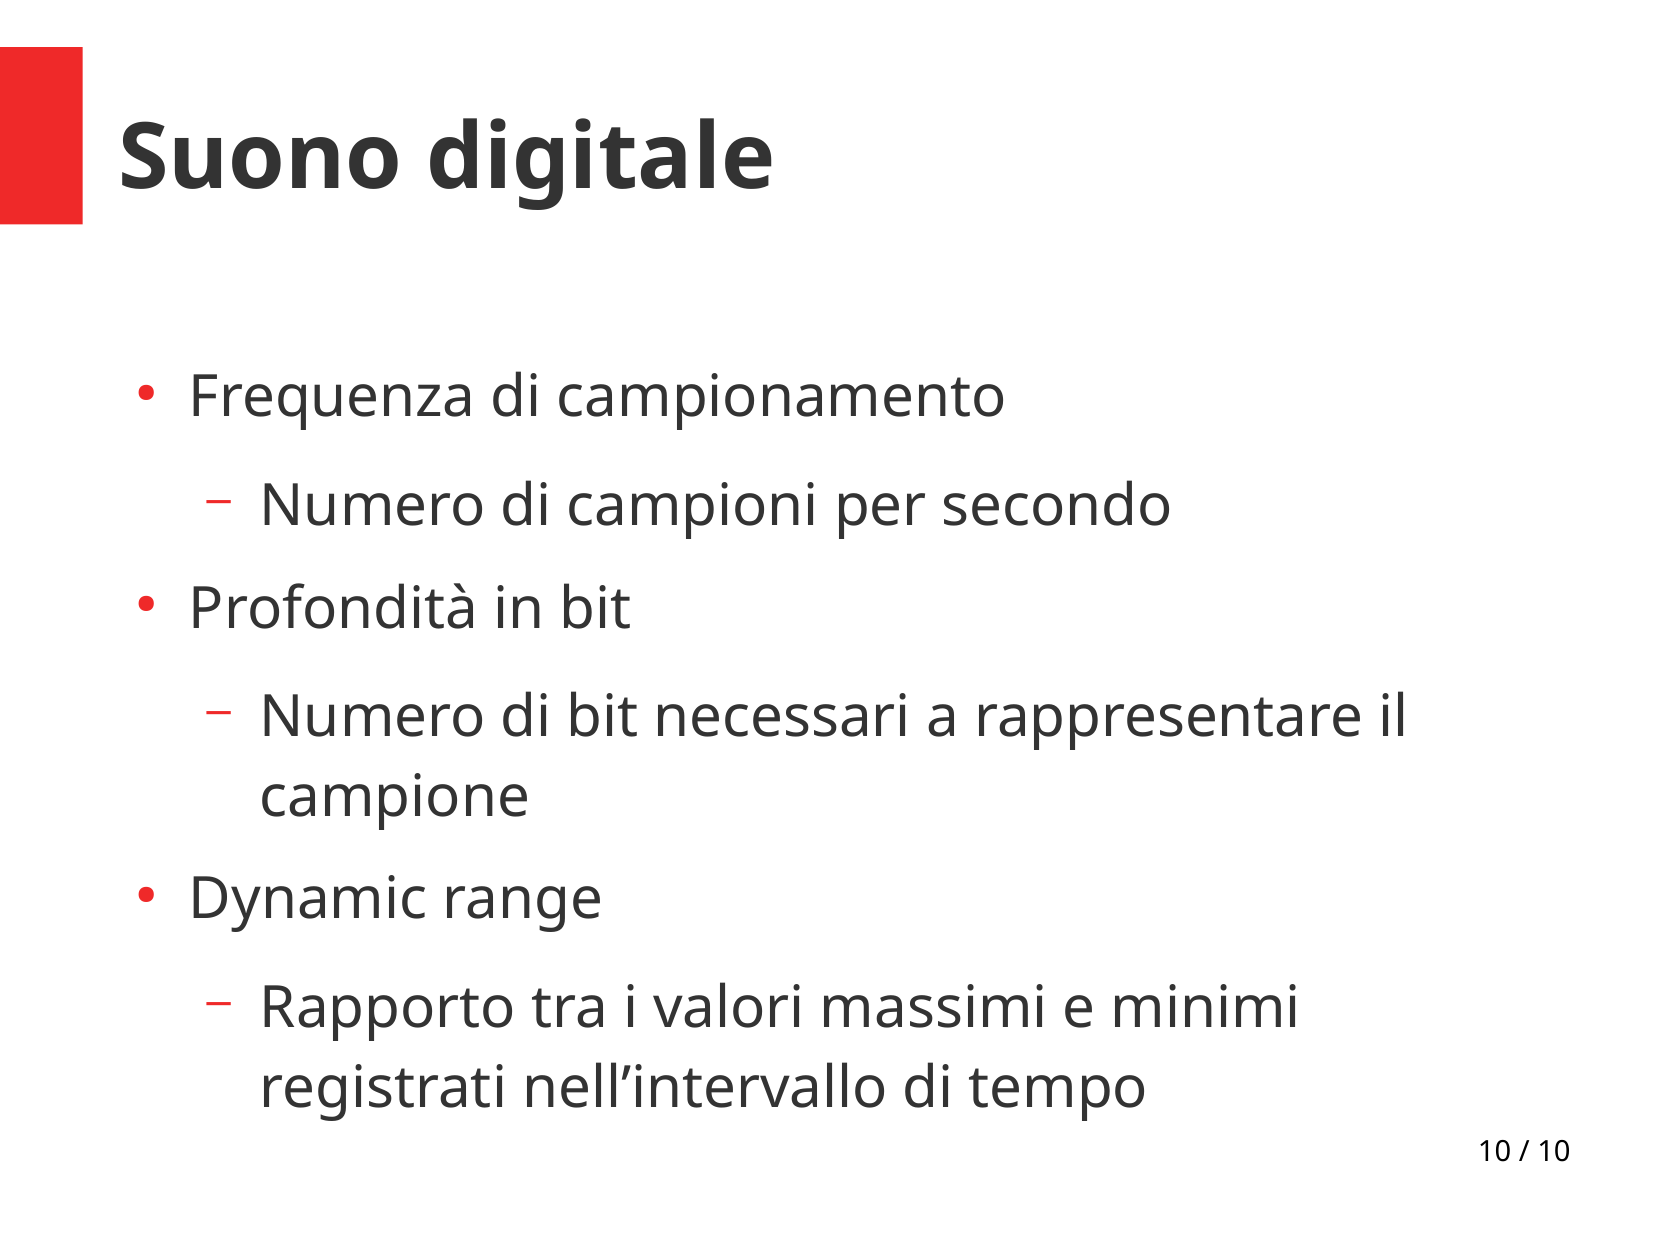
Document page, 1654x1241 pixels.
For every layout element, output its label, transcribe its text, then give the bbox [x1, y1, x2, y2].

title Suono digitale [118, 49, 1571, 257]
list Frequenza di campionamento Numero di campioni per secondo Profondità in bit Numero di bit necessari a rappresentare il campione Dynamic range Rapporto tra i valori massimi e minimi registrati nell’intervallo di tempo [118, 354, 1536, 1074]
